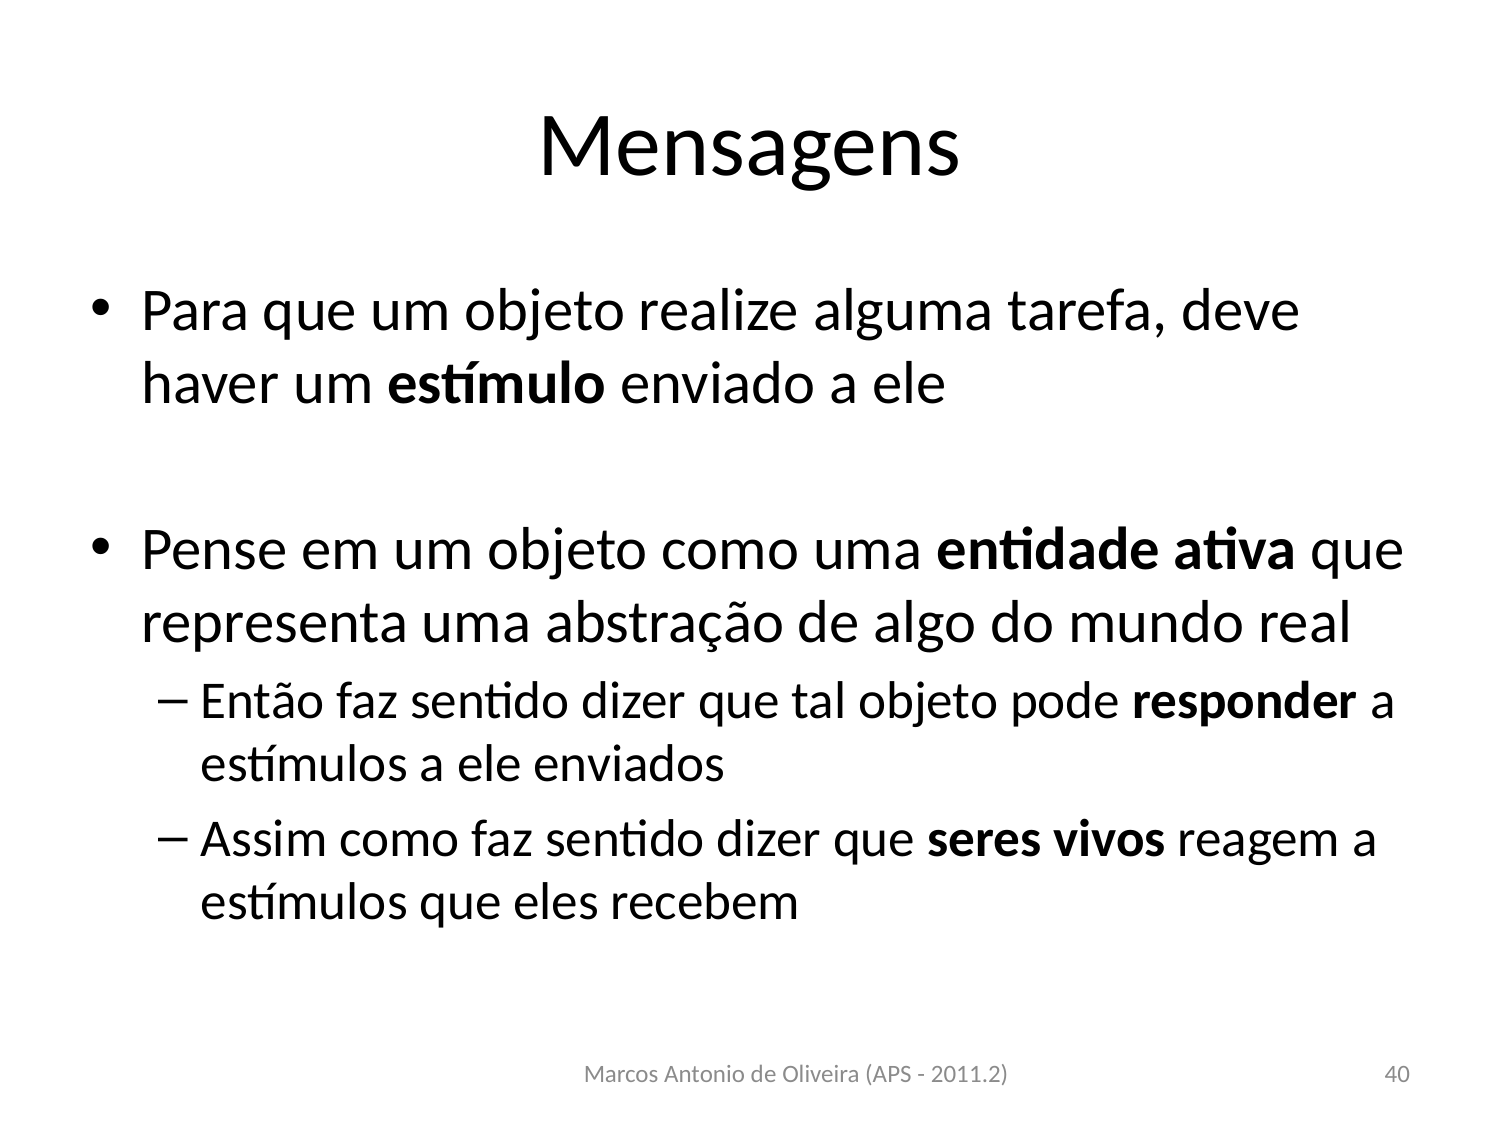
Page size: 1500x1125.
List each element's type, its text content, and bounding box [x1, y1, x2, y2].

list Para que um objeto realize alguma tarefa, deve haver um estímulo enviado a ele Pense em um objeto como uma entidade ativa que representa uma abstração de algo do mundo real Então faz sentido dizer que tal objeto pode responder a estímulos a ele enviados Assim como faz sentido dizer que seres vivos reagem a estímulos que eles recebem [75, 262, 1425, 1005]
title Mensagens [75, 45, 1425, 233]
slide_number <número> [1074, 1042, 1425, 1103]
footer Marcos Antonio de Oliveira (APS - 2011.2) [512, 1042, 1074, 1103]
